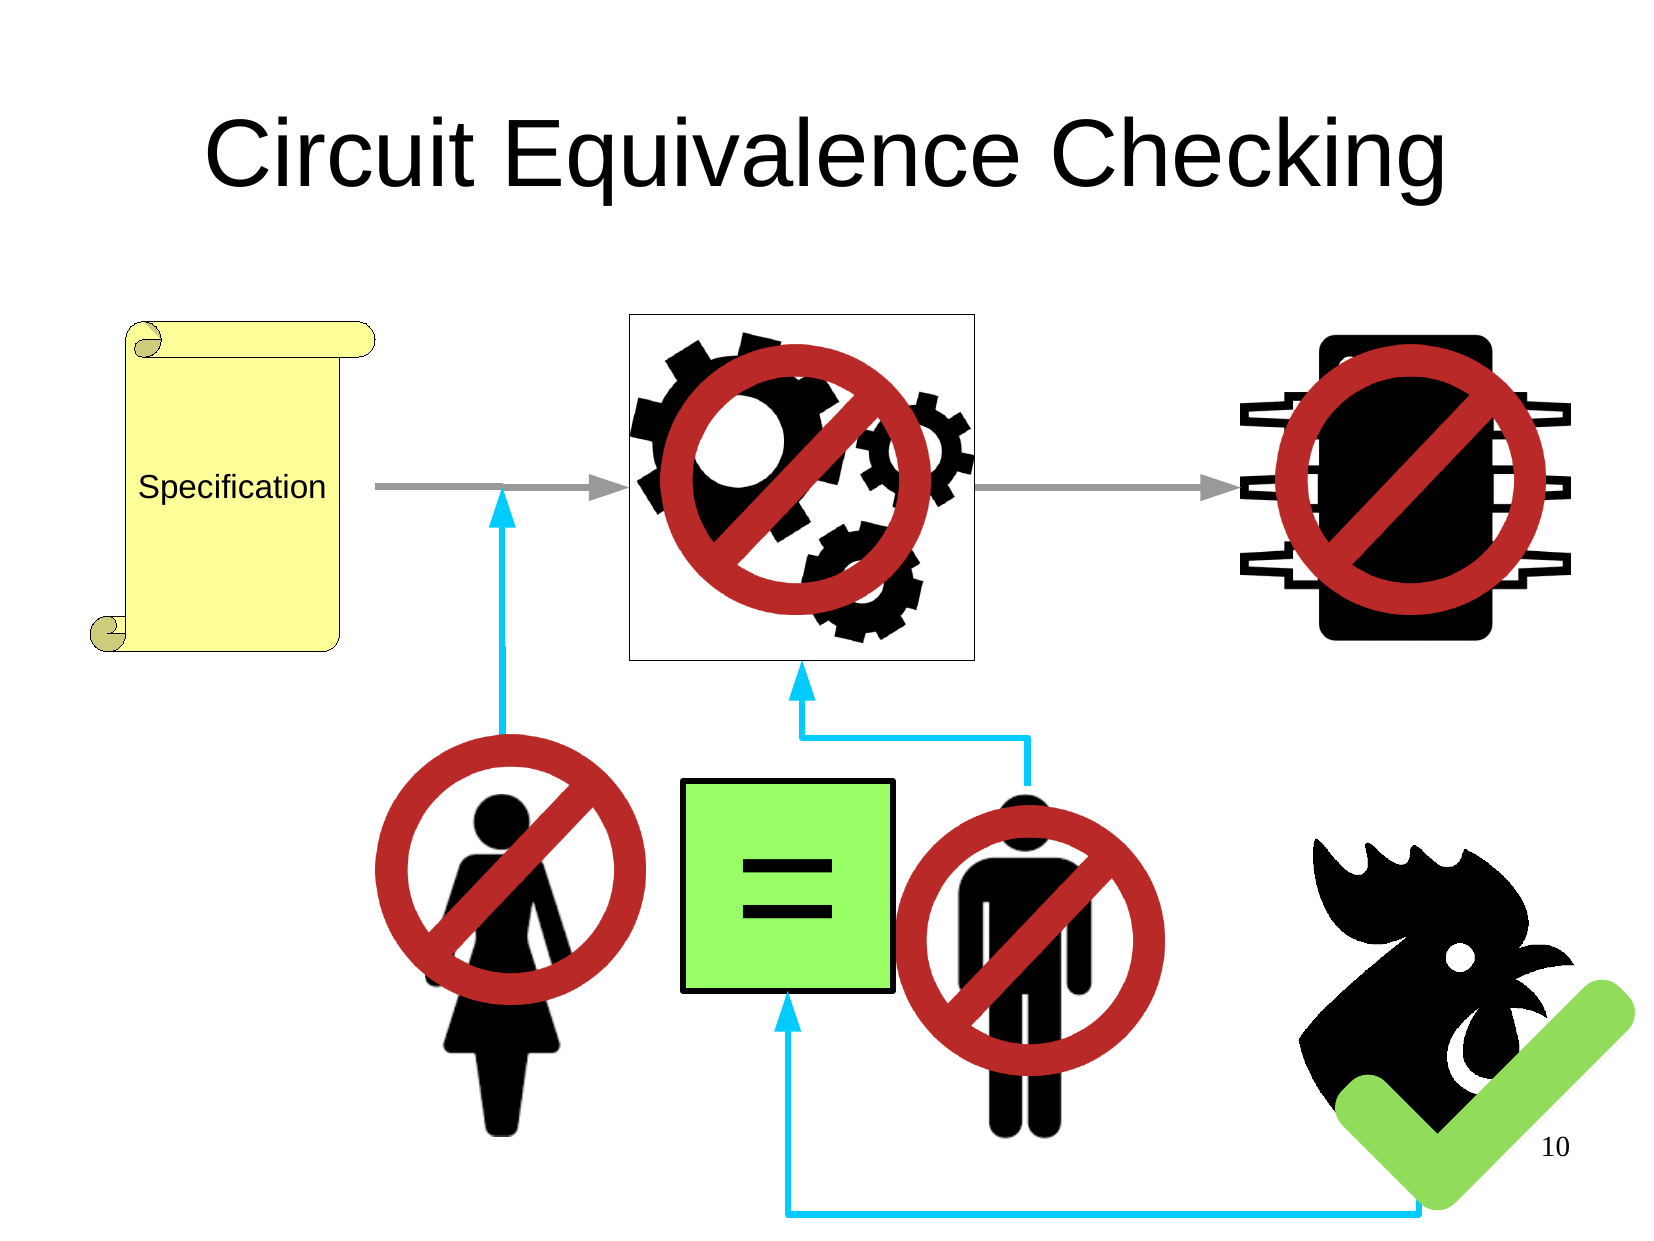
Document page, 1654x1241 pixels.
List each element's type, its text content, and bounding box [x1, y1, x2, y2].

text_box Specification [147, 321, 376, 358]
picture [1240, 322, 1571, 653]
picture [850, 794, 1201, 1145]
text_box Specification [112, 321, 340, 652]
picture [375, 734, 646, 1137]
text_box = [682, 780, 893, 991]
picture [629, 314, 975, 661]
picture [1245, 836, 1636, 1241]
title Circuit Equivalence Checking [82, 49, 1571, 257]
